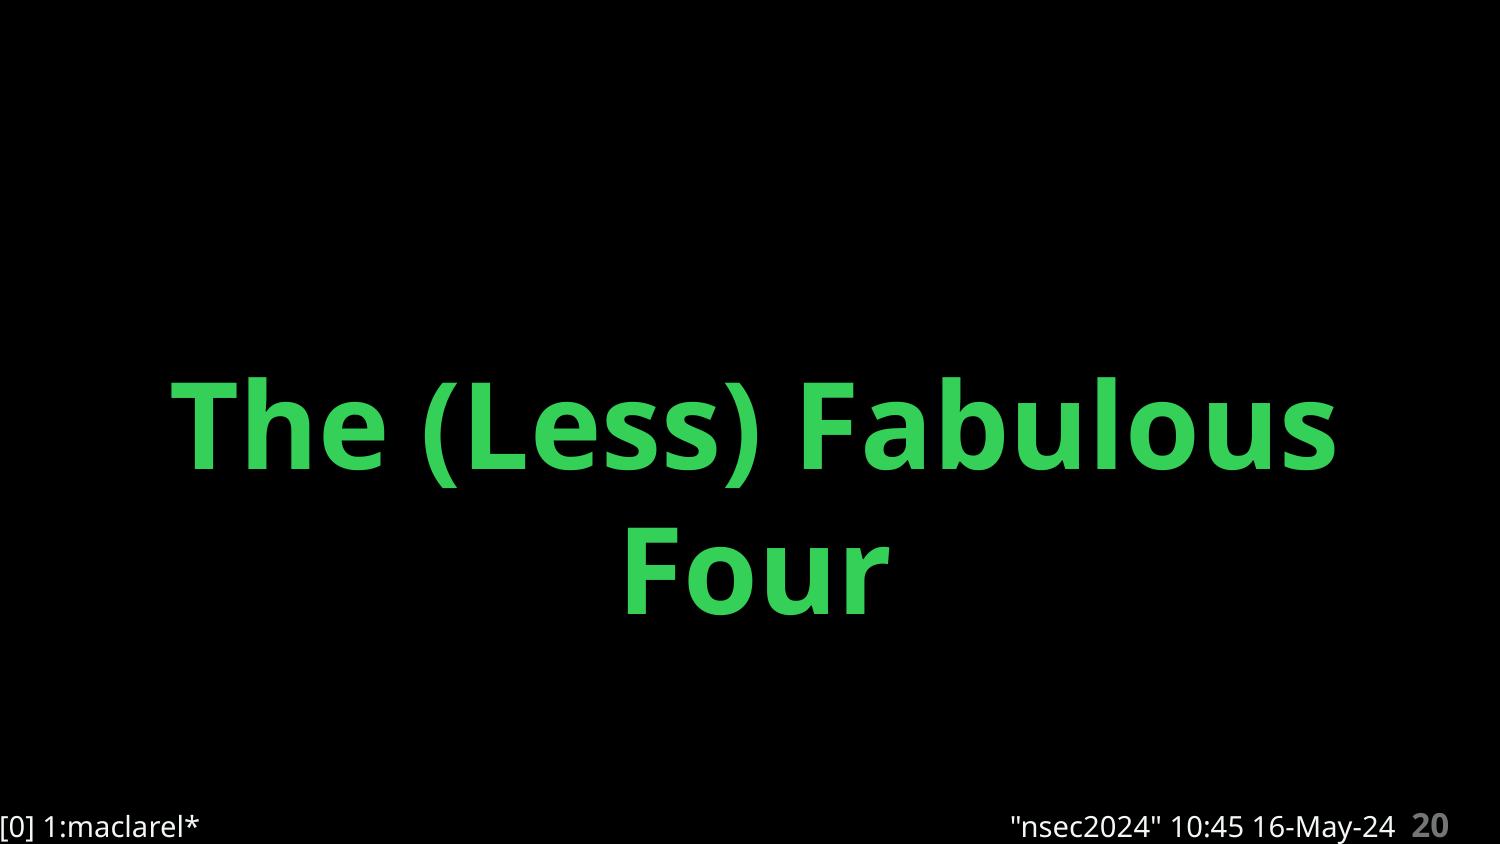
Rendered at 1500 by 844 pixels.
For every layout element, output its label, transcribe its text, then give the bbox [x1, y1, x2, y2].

text_box The (Less) Fabulous Four [4, 333, 1500, 654]
text_box [0] 1:maclarel* "nsec2024" 10:45 16-May-24 20 [0, 788, 1500, 844]
